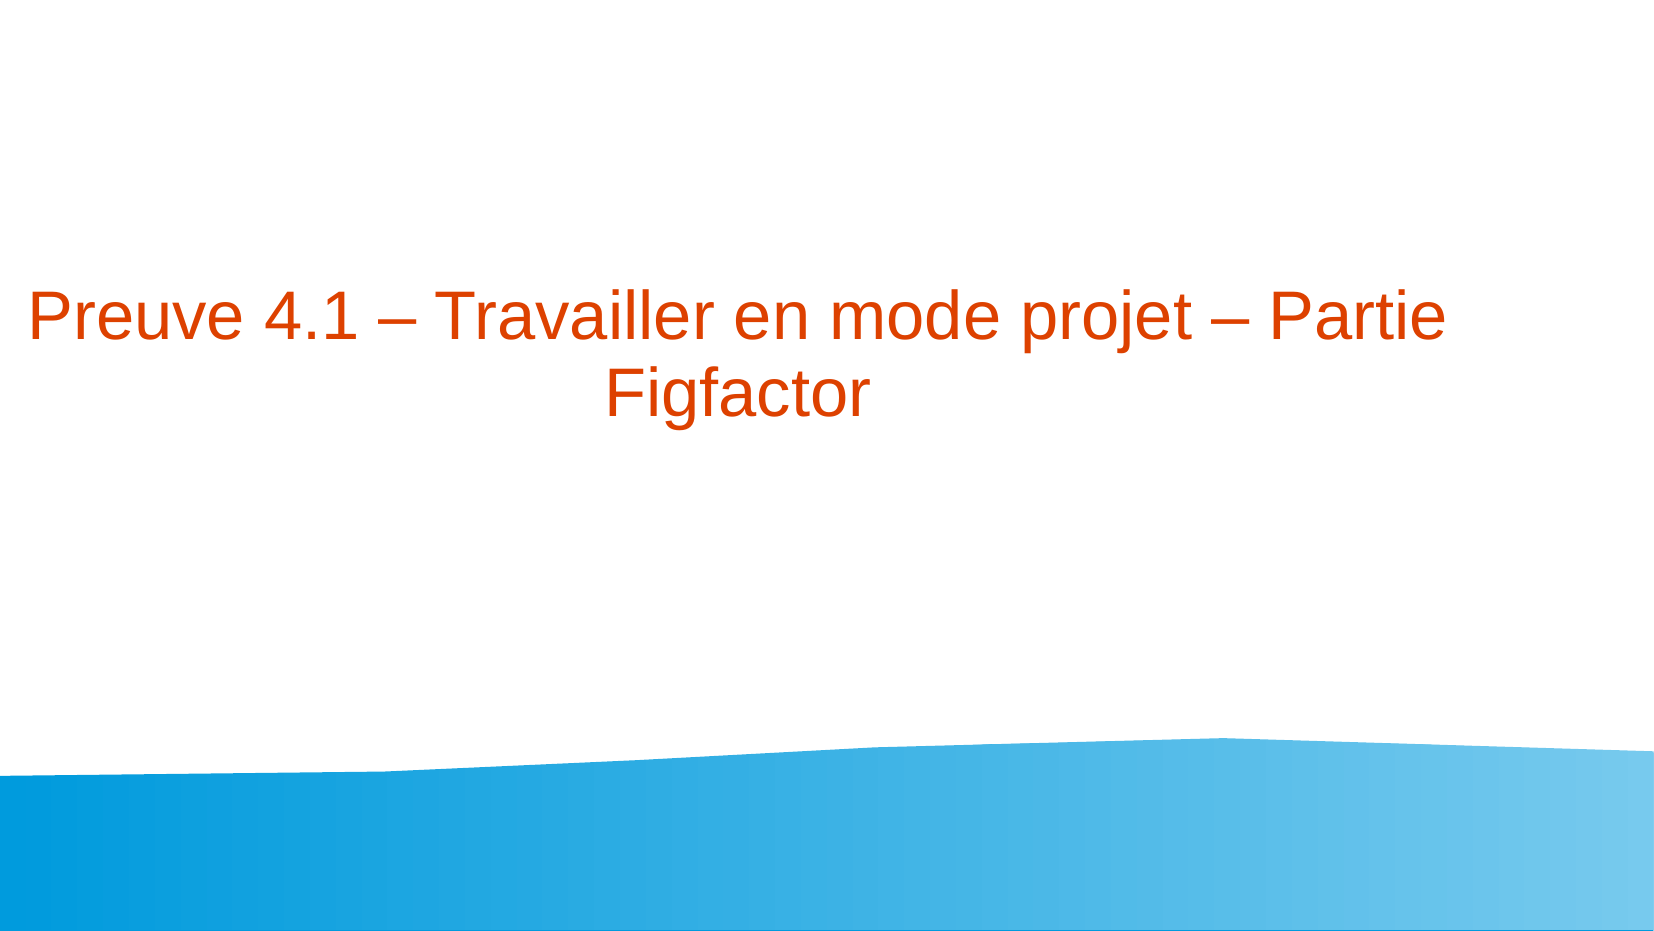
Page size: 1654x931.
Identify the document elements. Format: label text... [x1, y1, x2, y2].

title Preuve 4.1 – Travailler en mode projet – Partie Figfactor [0, 265, 1477, 443]
